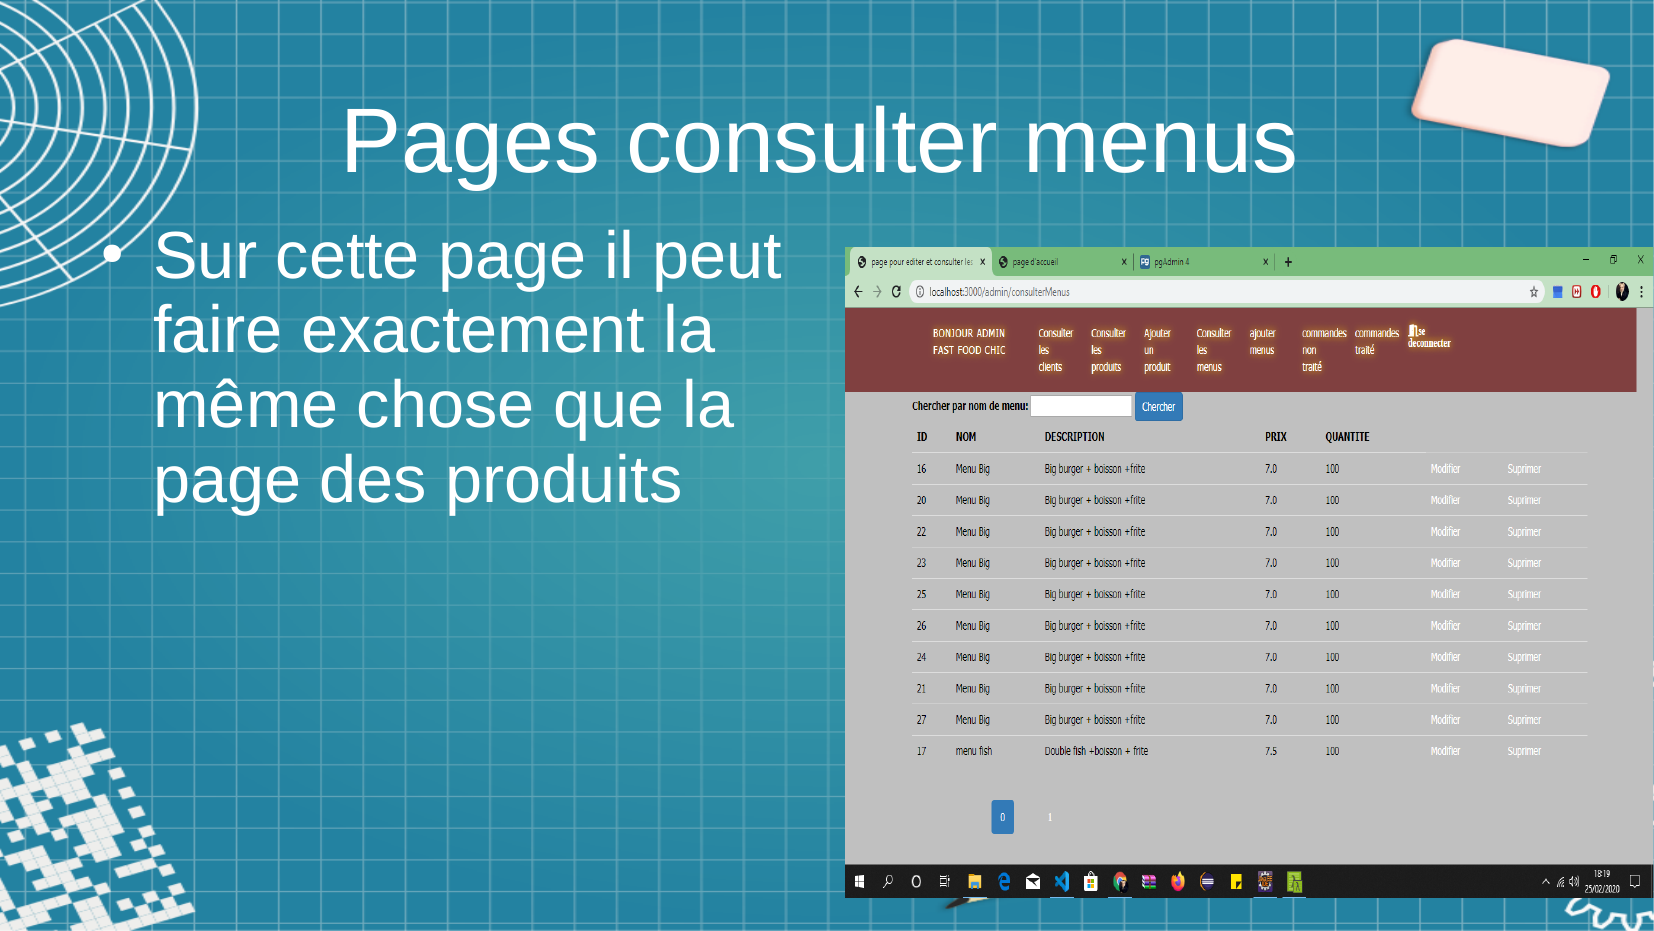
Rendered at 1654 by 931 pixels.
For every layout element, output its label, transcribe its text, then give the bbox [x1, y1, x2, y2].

title Pages consulter menus [76, 34, 1565, 248]
list Sur cette page il peut faire exactement la même chose que la page des produits [82, 217, 809, 758]
picture [0, 0, 1654, 931]
